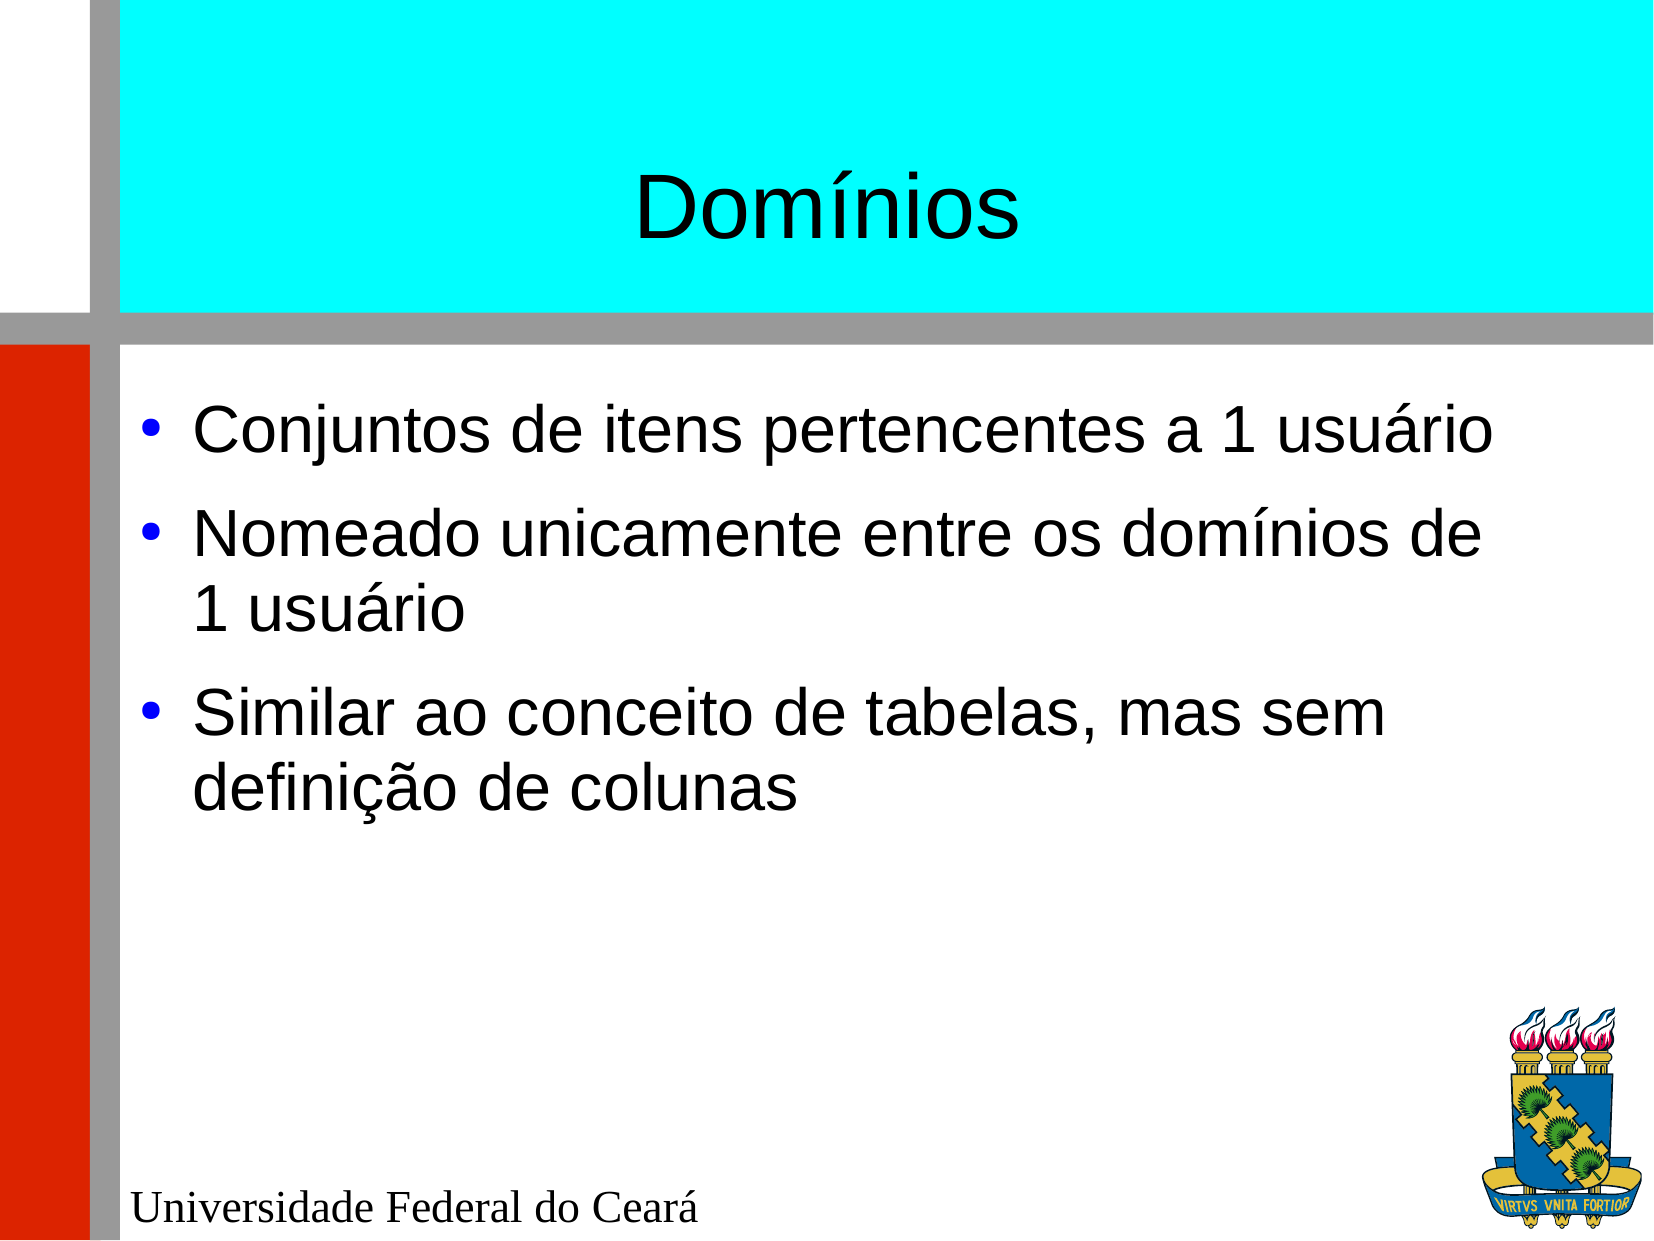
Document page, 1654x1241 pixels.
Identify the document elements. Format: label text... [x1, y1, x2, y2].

list Conjuntos de itens pertencentes a 1 usuário Nomeado unicamente entre os domínios de 1 usuário Similar ao conceito de tabelas, mas sem definição de colunas [121, 391, 1534, 1111]
title Domínios [121, 102, 1534, 310]
